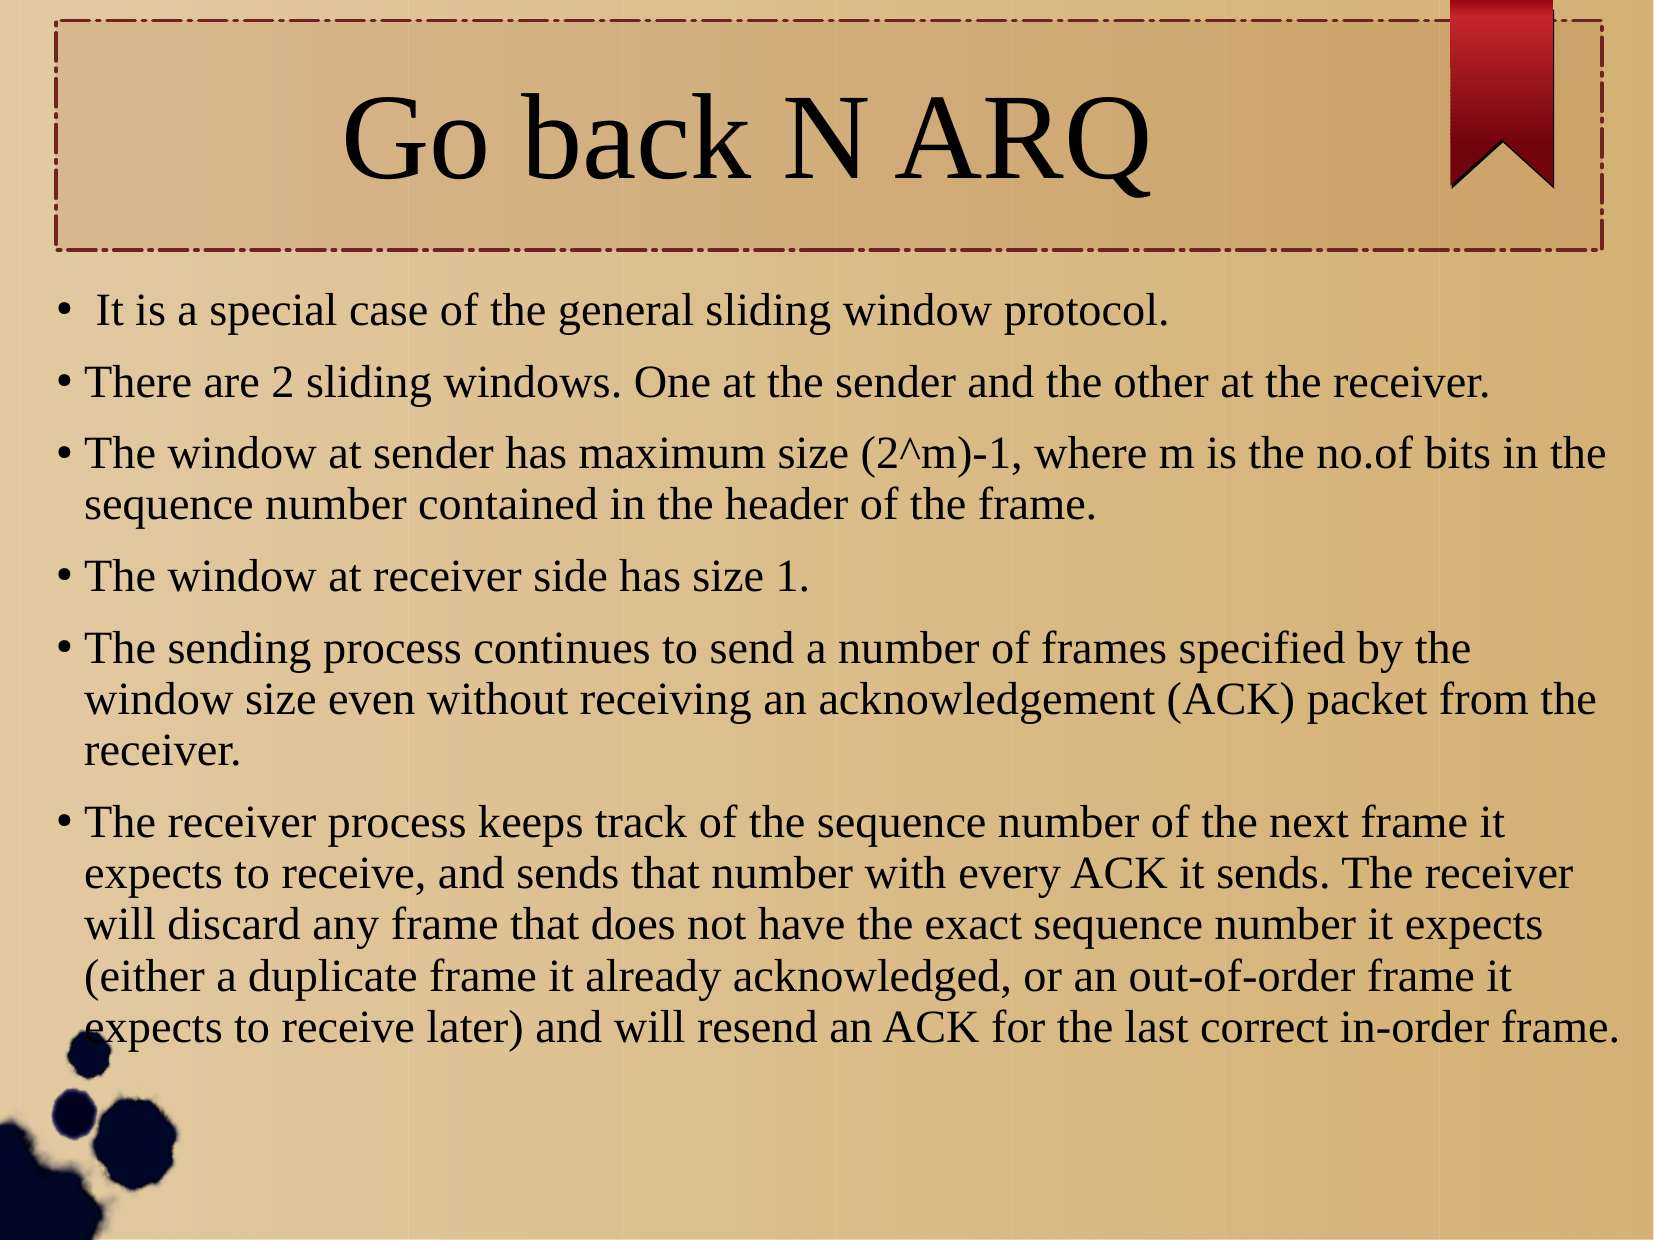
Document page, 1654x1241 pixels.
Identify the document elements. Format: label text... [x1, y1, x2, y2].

list It is a special case of the general sliding window protocol. There are 2 sliding windows. One at the sender and the other at the receiver. The window at sender has maximum size (2^m)-1, where m is the no.of bits in the sequence number contained in the header of the frame. The window at receiver side has size 1. The sending process continues to send a number of frames specified by the window size even without receiving an acknowledgement (ACK) packet from the receiver. The receiver process keeps track of the sequence number of the next frame it expects to receive, and sends that number with every ACK it sends. The receiver will discard any frame that does not have the exact sequence number it expects (either a duplicate frame it already acknowledged, or an out-of-order frame it expects to receive later) and will resend an ACK for the last correct in-order frame. [47, 212, 1630, 1111]
title Go back N ARQ [82, 47, 1412, 212]
